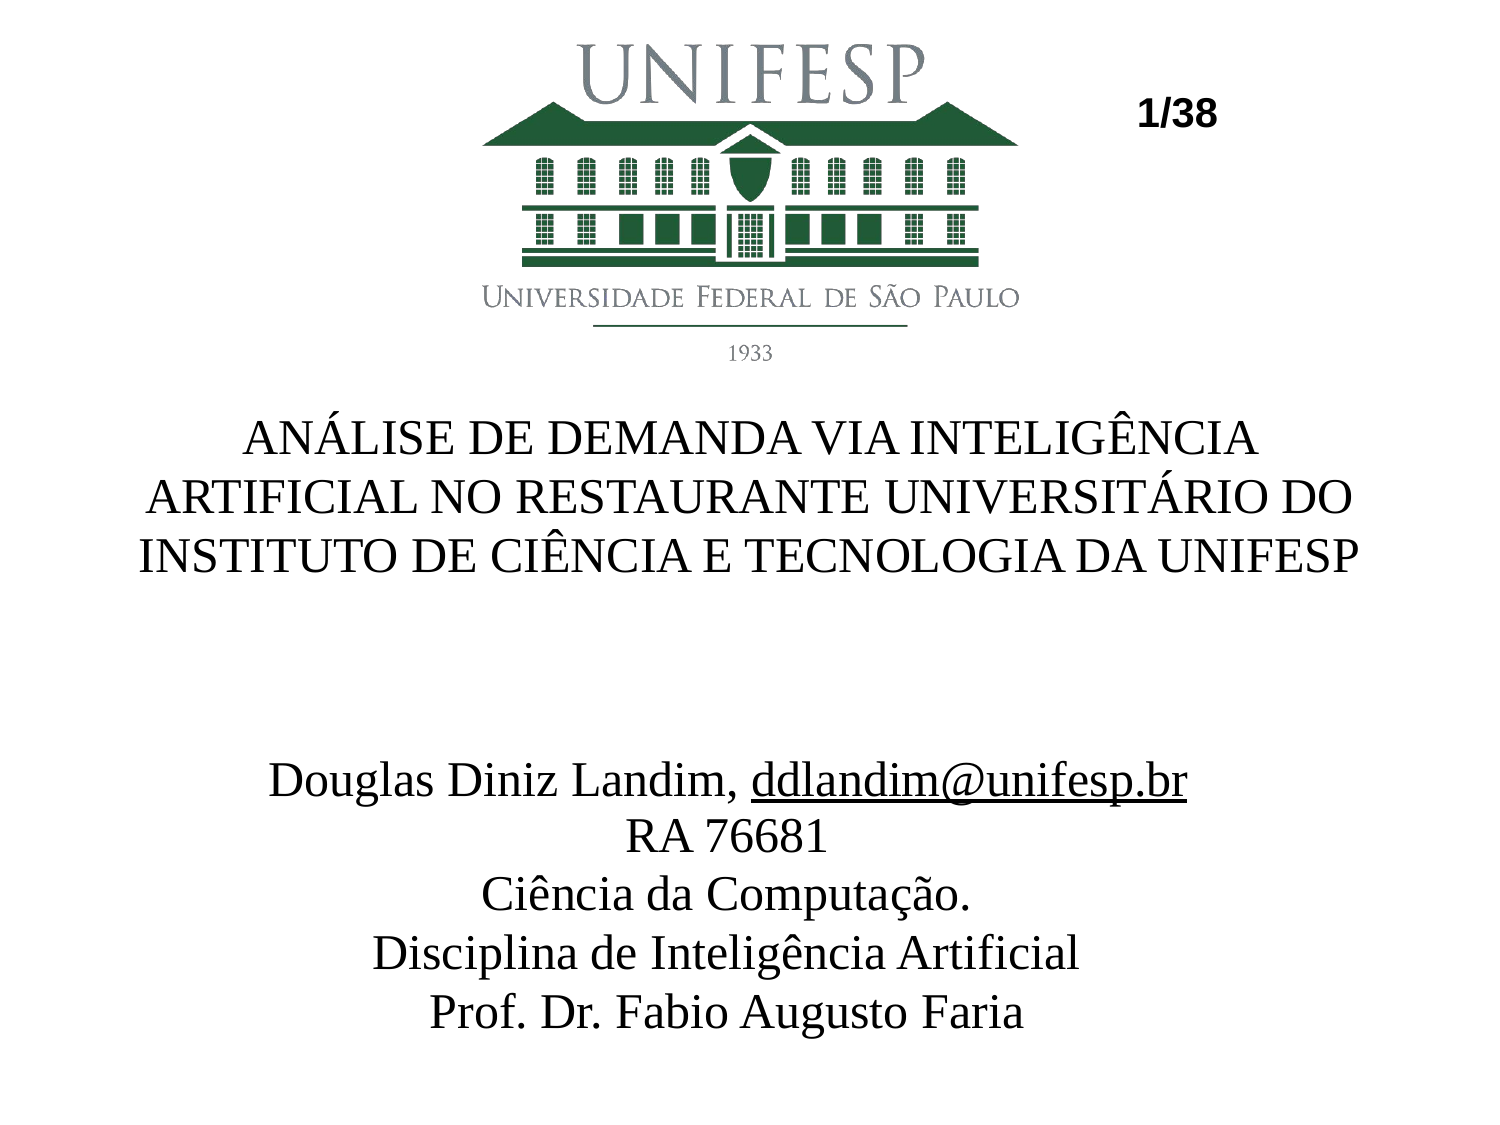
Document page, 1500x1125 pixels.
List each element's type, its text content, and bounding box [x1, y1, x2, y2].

text_box [480, 42, 1020, 346]
text_box 1/38 [1122, 82, 1335, 144]
text_box Douglas Diniz Landim, ddlandim@unifesp.br RA 76681 Ciência da Computação. Disciplina de Inteligência Artificial Prof. Dr. Fabio Augusto Faria [265, 753, 1193, 1045]
text_box ANÁLISE DE DEMANDA VIA INTELIGÊNCIA ARTIFICIAL NO RESTAURANTE UNIVERSITÁRIO DO INSTITUTO DE CIÊNCIA E TECNOLOGIA DA UNIFESP [15, 346, 1485, 734]
